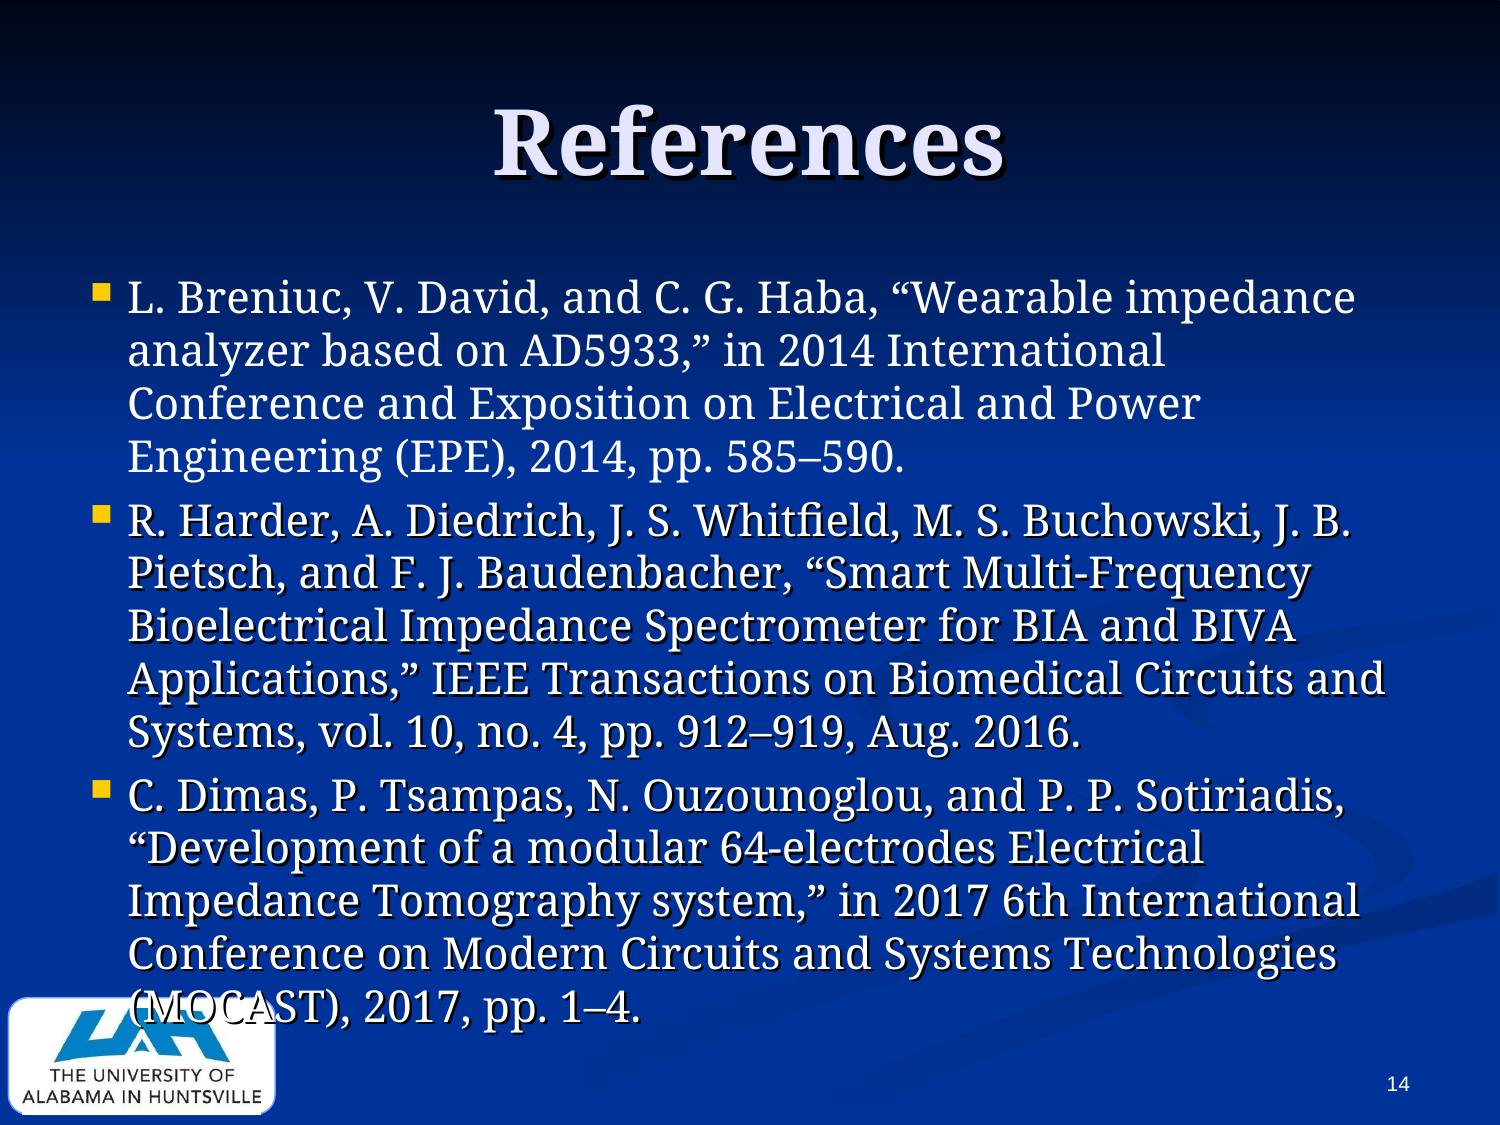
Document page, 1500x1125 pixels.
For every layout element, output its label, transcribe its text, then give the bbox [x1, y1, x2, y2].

title References [75, 45, 1426, 233]
list L. Breniuc, V. David, and C. G. Haba, “Wearable impedance analyzer based on AD5933,” in 2014 International Conference and Exposition on Electrical and Power Engineering (EPE), 2014, pp. 585–590. R. Harder, A. Diedrich, J. S. Whitfield, M. S. Buchowski, J. B. Pietsch, and F. J. Baudenbacher, “Smart Multi-Frequency Bioelectrical Impedance Spectrometer for BIA and BIVA Applications,” IEEE Transactions on Biomedical Circuits and Systems, vol. 10, no. 4, pp. 912–919, Aug. 2016. C. Dimas, P. Tsampas, N. Ouzounoglou, and P. P. Sotiriadis, “Development of a modular 64-electrodes Electrical Impedance Tomography system,” in 2017 6th International Conference on Modern Circuits and Systems Technologies (MOCAST), 2017, pp. 1–4. [75, 262, 1426, 1050]
picture [22, 1008, 261, 1115]
text_box <number> [1324, 1062, 1426, 1104]
